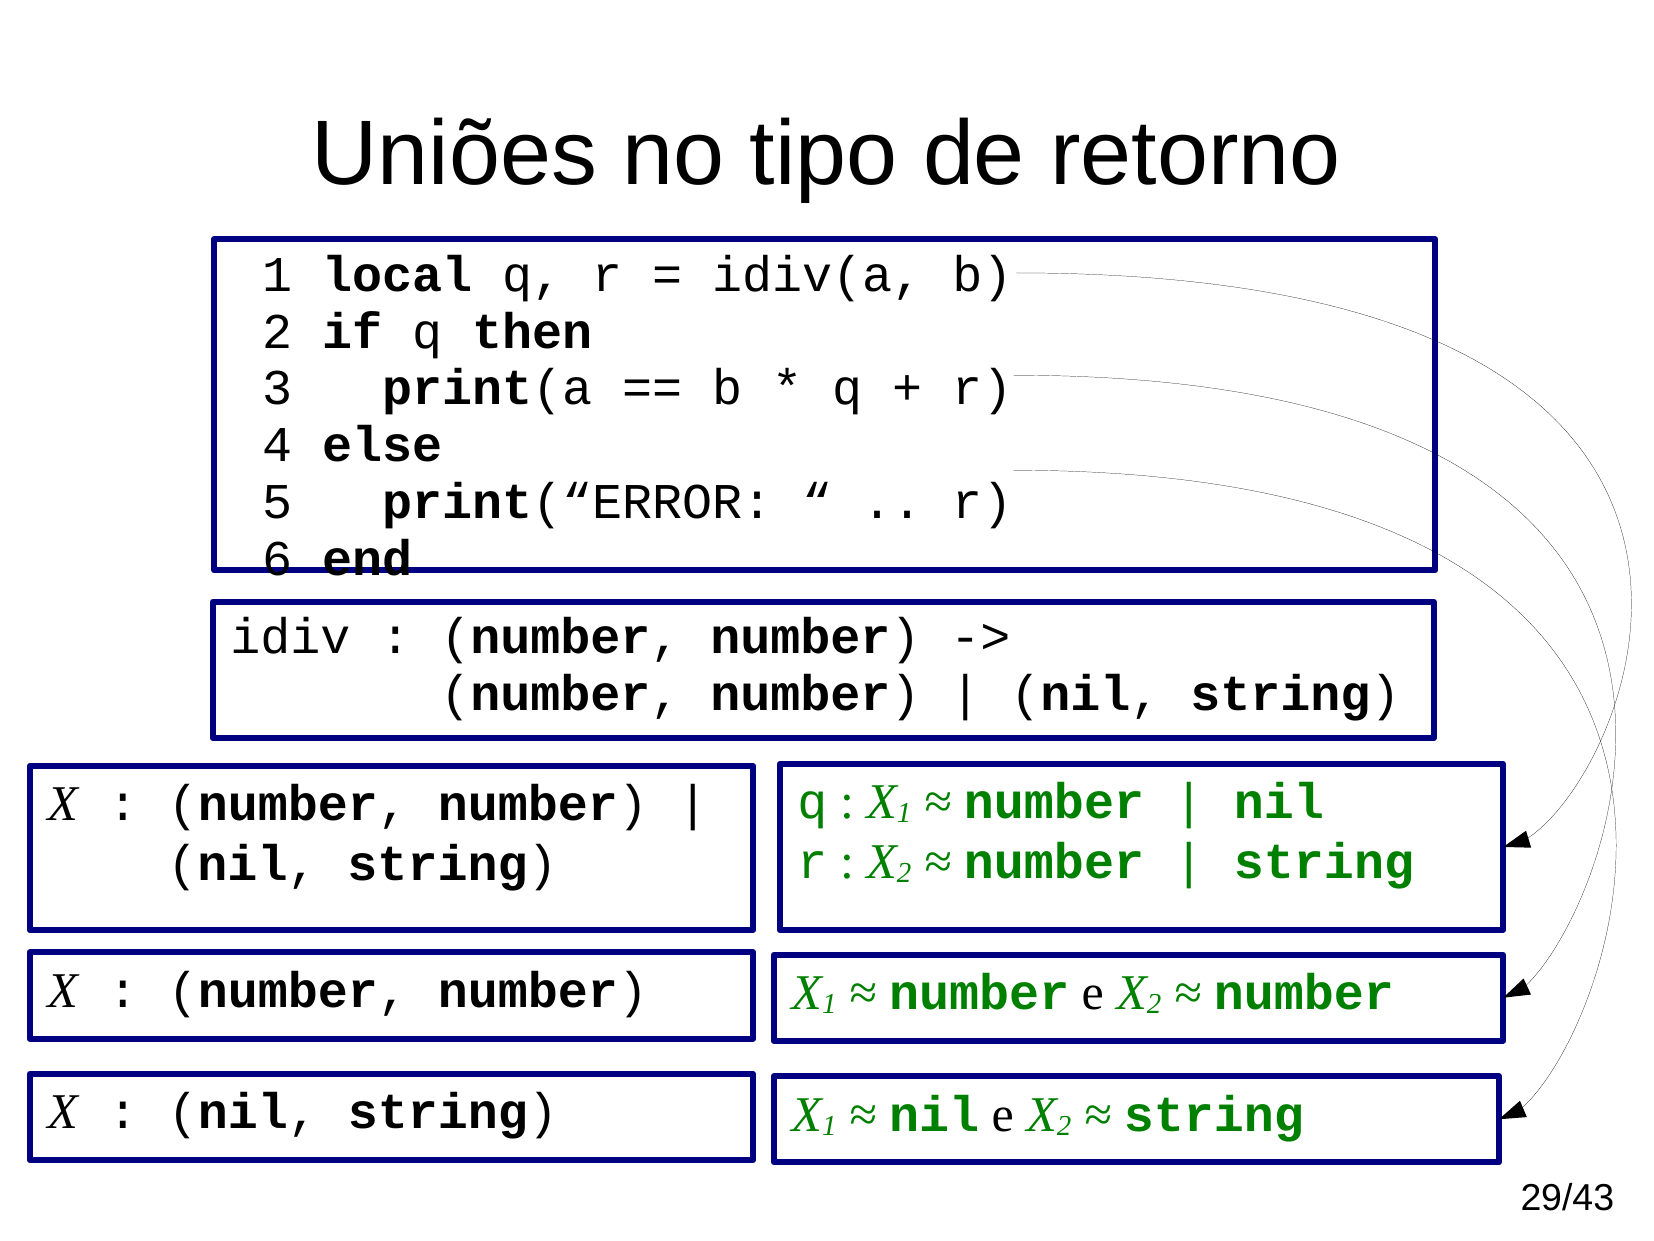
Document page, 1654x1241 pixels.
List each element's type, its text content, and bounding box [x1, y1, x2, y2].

text_box X1 ≈ nil e X2 ≈ string [773, 1076, 1499, 1163]
text_box X : (nil, string) [29, 1073, 754, 1161]
text_box 1 local q, r = idiv(a, b) 2 if q then 3 print(a == b * q + r) 4 else 5 print(“ERROR: “ .. r) 6 end [214, 239, 1436, 571]
text_box X1 ≈ number e X2 ≈ number [773, 954, 1504, 1041]
title Uniões no tipo de retorno [82, 49, 1571, 257]
text_box 29/43 [1495, 1168, 1630, 1239]
text_box q : X1 ≈ number | nil r : X2 ≈ number | string [779, 763, 1504, 931]
text_box idiv : (number, number) -> (number, number) | (nil, string) [212, 601, 1434, 739]
text_box X : (number, number) [29, 952, 754, 1039]
text_box X : (number, number) | (nil, string) [29, 766, 754, 931]
